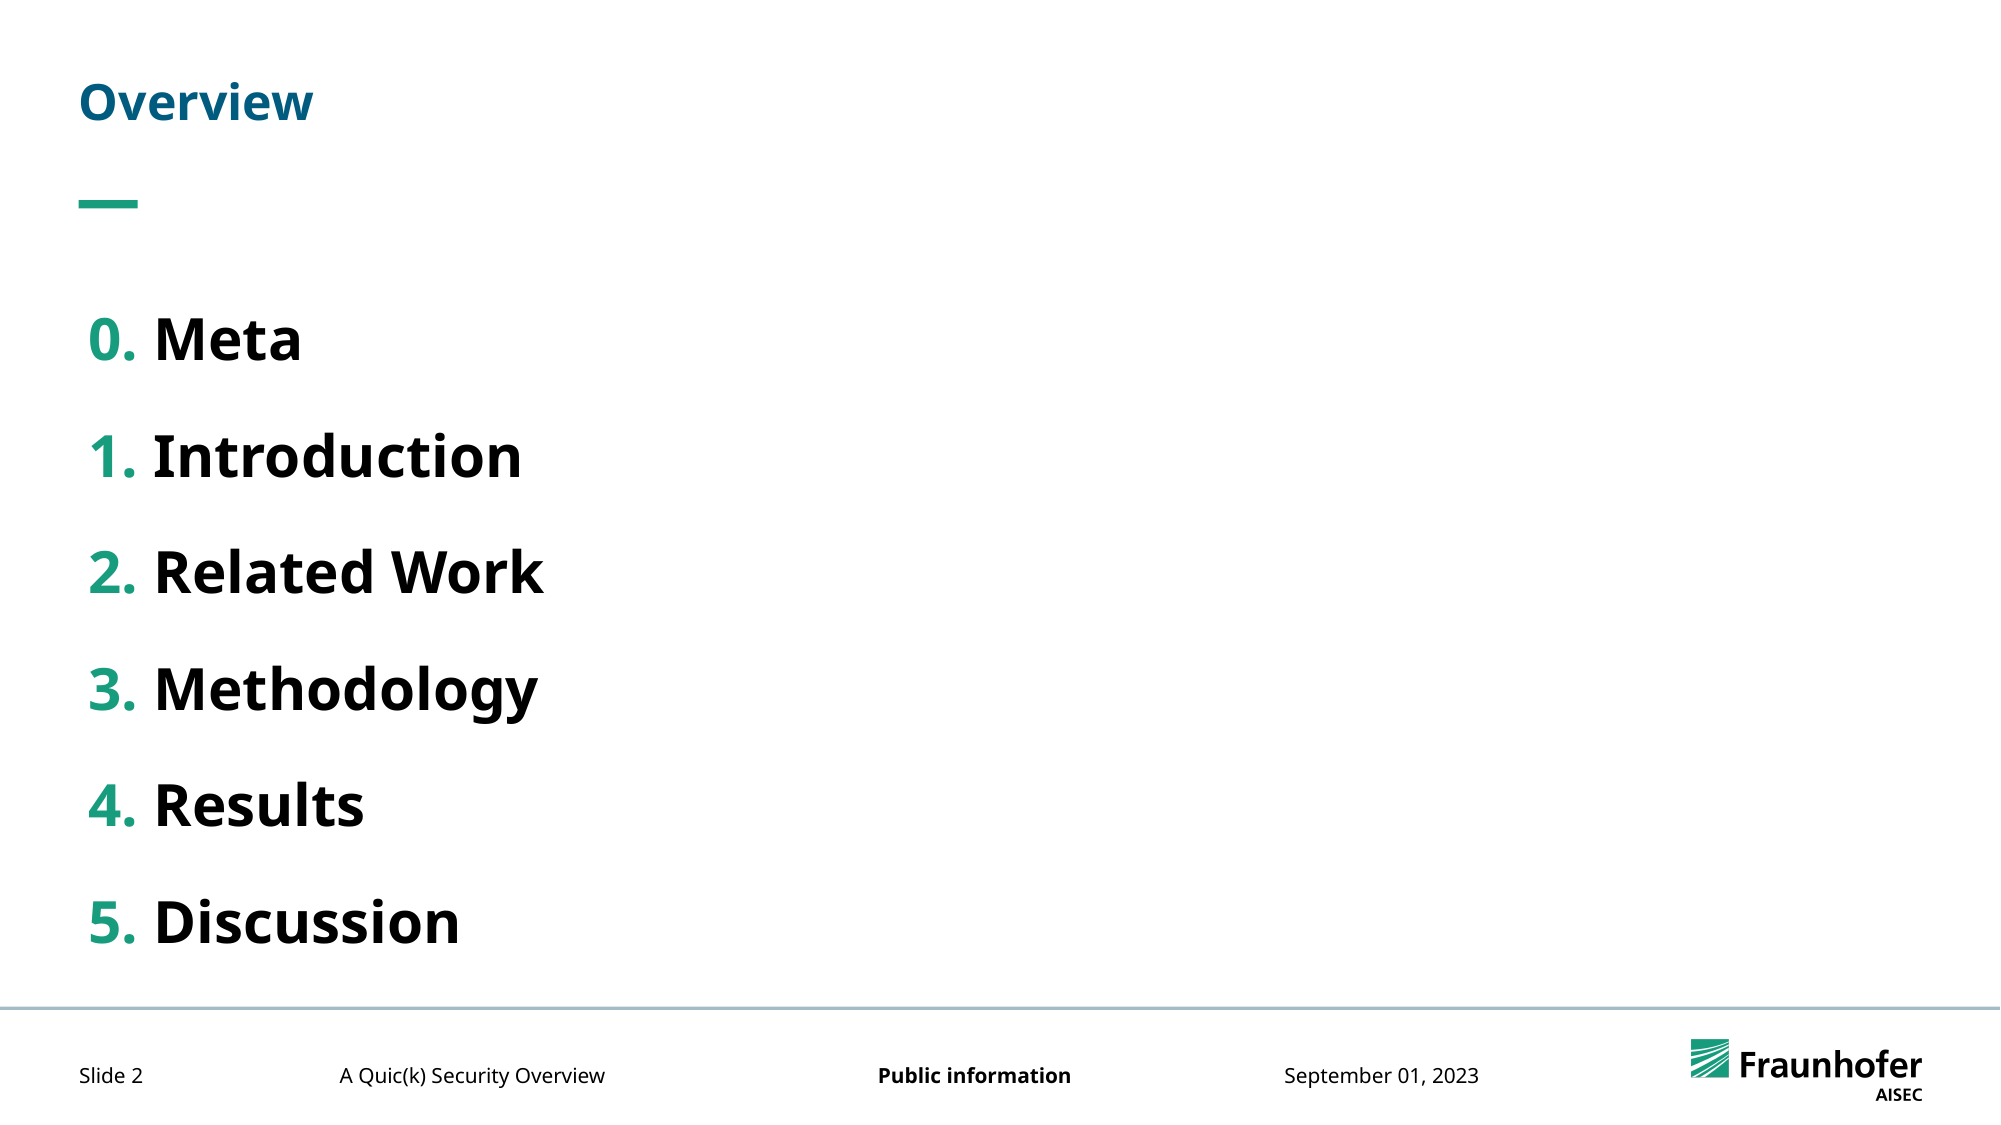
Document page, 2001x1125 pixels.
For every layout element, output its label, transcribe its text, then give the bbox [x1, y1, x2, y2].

title Overview [78, 64, 1922, 128]
picture [1691, 1039, 1922, 1101]
list Meta Introduction Related Work Methodology Results Discussion [88, 295, 798, 975]
